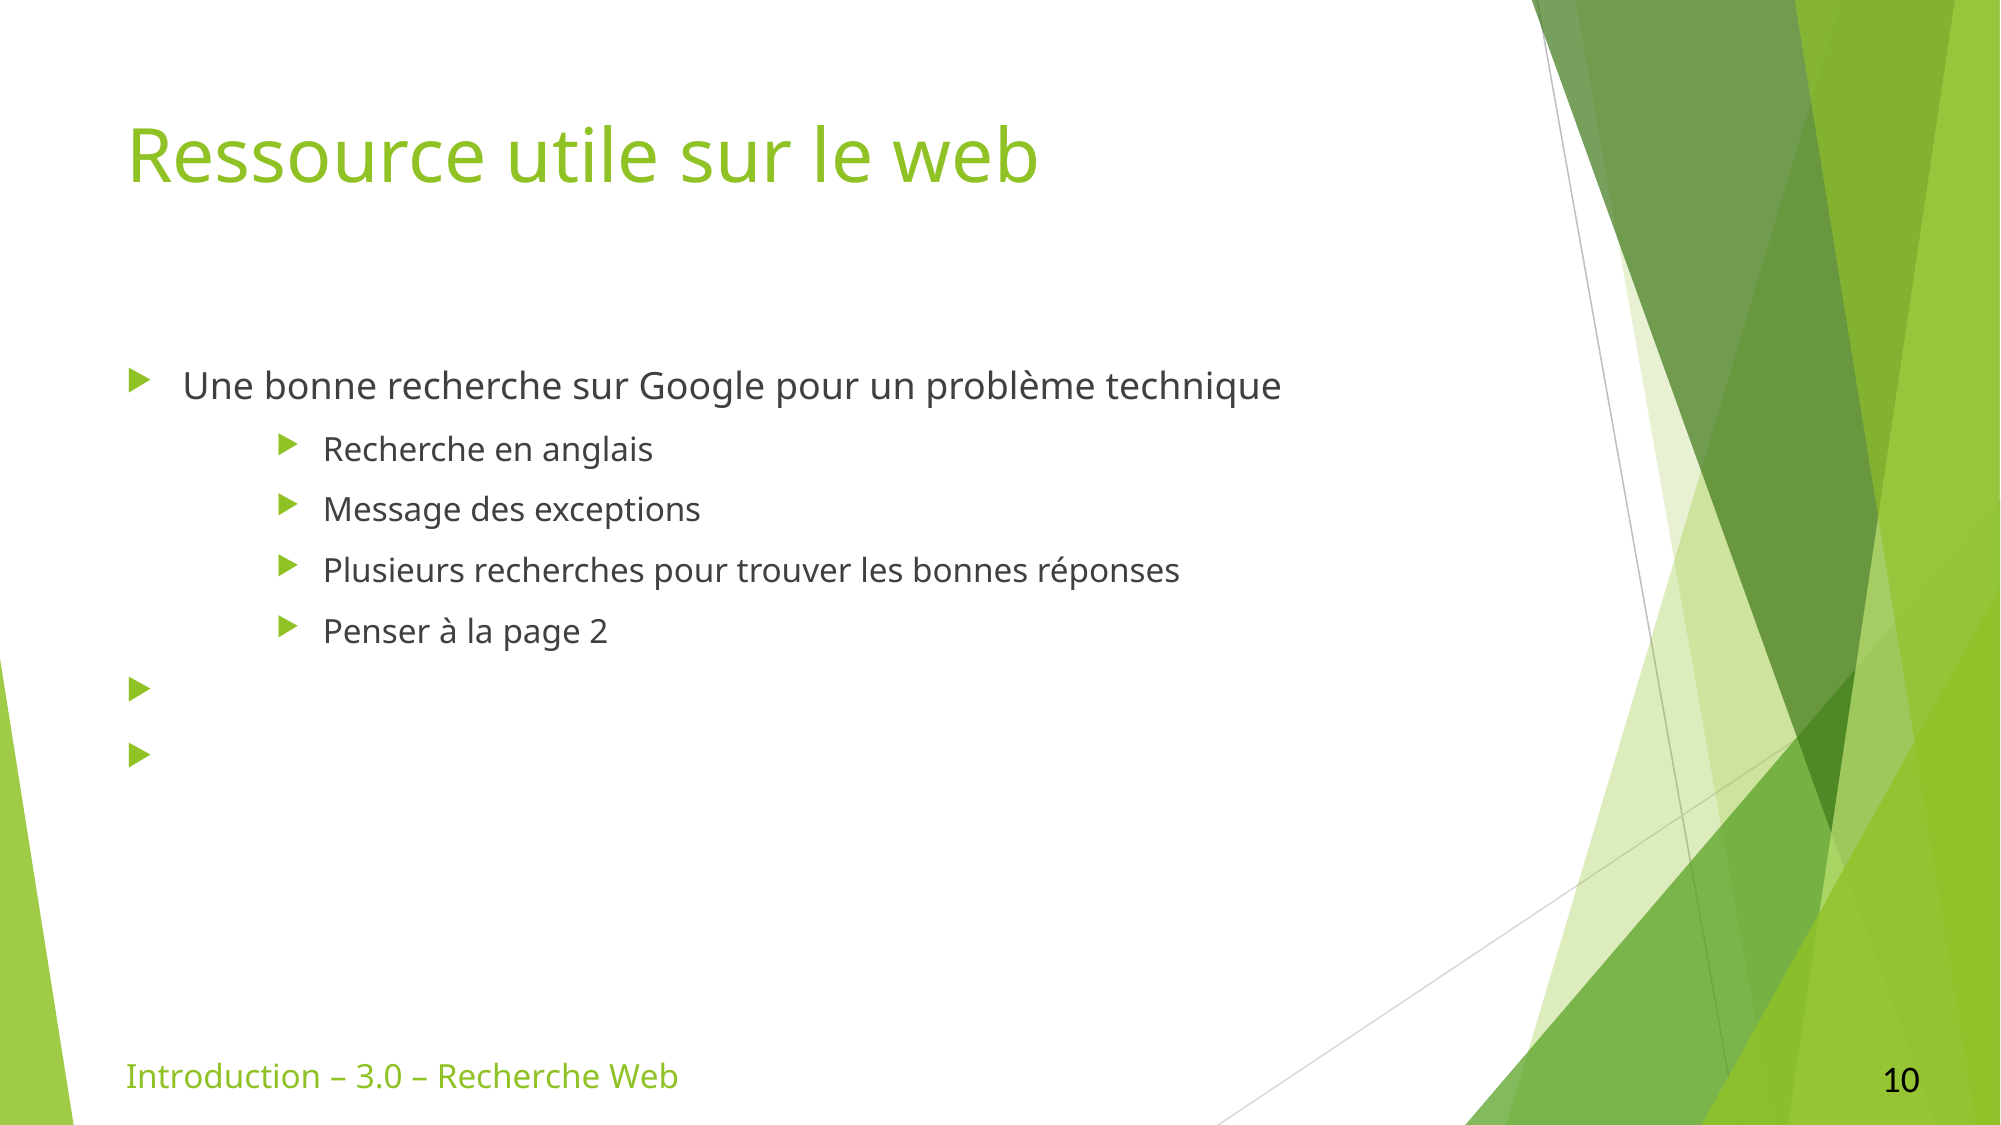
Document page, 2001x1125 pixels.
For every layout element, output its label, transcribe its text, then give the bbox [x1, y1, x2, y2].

title Ressource utile sur le web [111, 99, 1522, 317]
list Une bonne recherche sur Google pour un problème technique Recherche en anglais Message des exceptions Plusieurs recherches pour trouver les bonnes réponses Penser à la page 2 [111, 354, 1522, 992]
text_box [1866, 1047, 1979, 1108]
text_box Introduction – 3.0 – Recherche Web [111, 1047, 1094, 1109]
